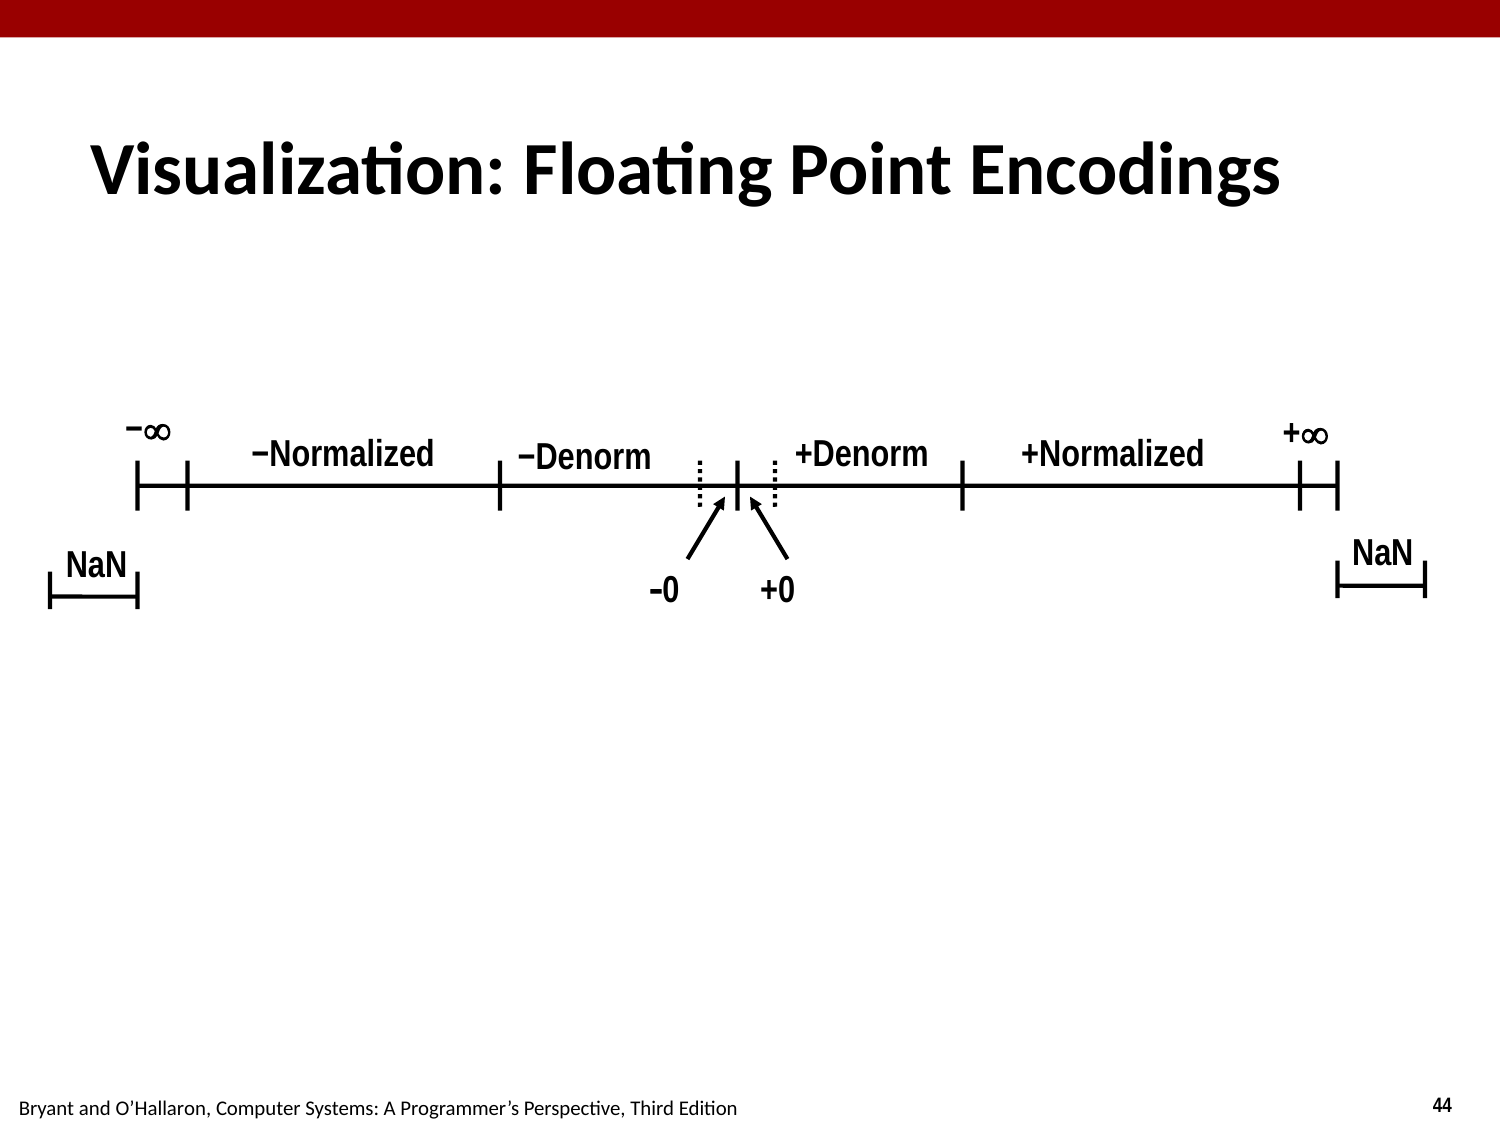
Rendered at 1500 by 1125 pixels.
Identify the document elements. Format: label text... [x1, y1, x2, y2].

text_box +Denorm [788, 423, 935, 481]
title Visualization: Floating Point Encodings [75, 75, 1401, 255]
text_box +0 [753, 559, 802, 617]
text_box +Normalized [1014, 423, 1212, 481]
text_box NaN [59, 534, 134, 592]
text_box + [1276, 402, 1336, 460]
text_box −Normalized [245, 423, 442, 481]
text_box NaN [1345, 521, 1420, 580]
text_box 0 [643, 558, 686, 617]
text_box −Denorm [511, 425, 658, 484]
text_box − [118, 398, 178, 456]
